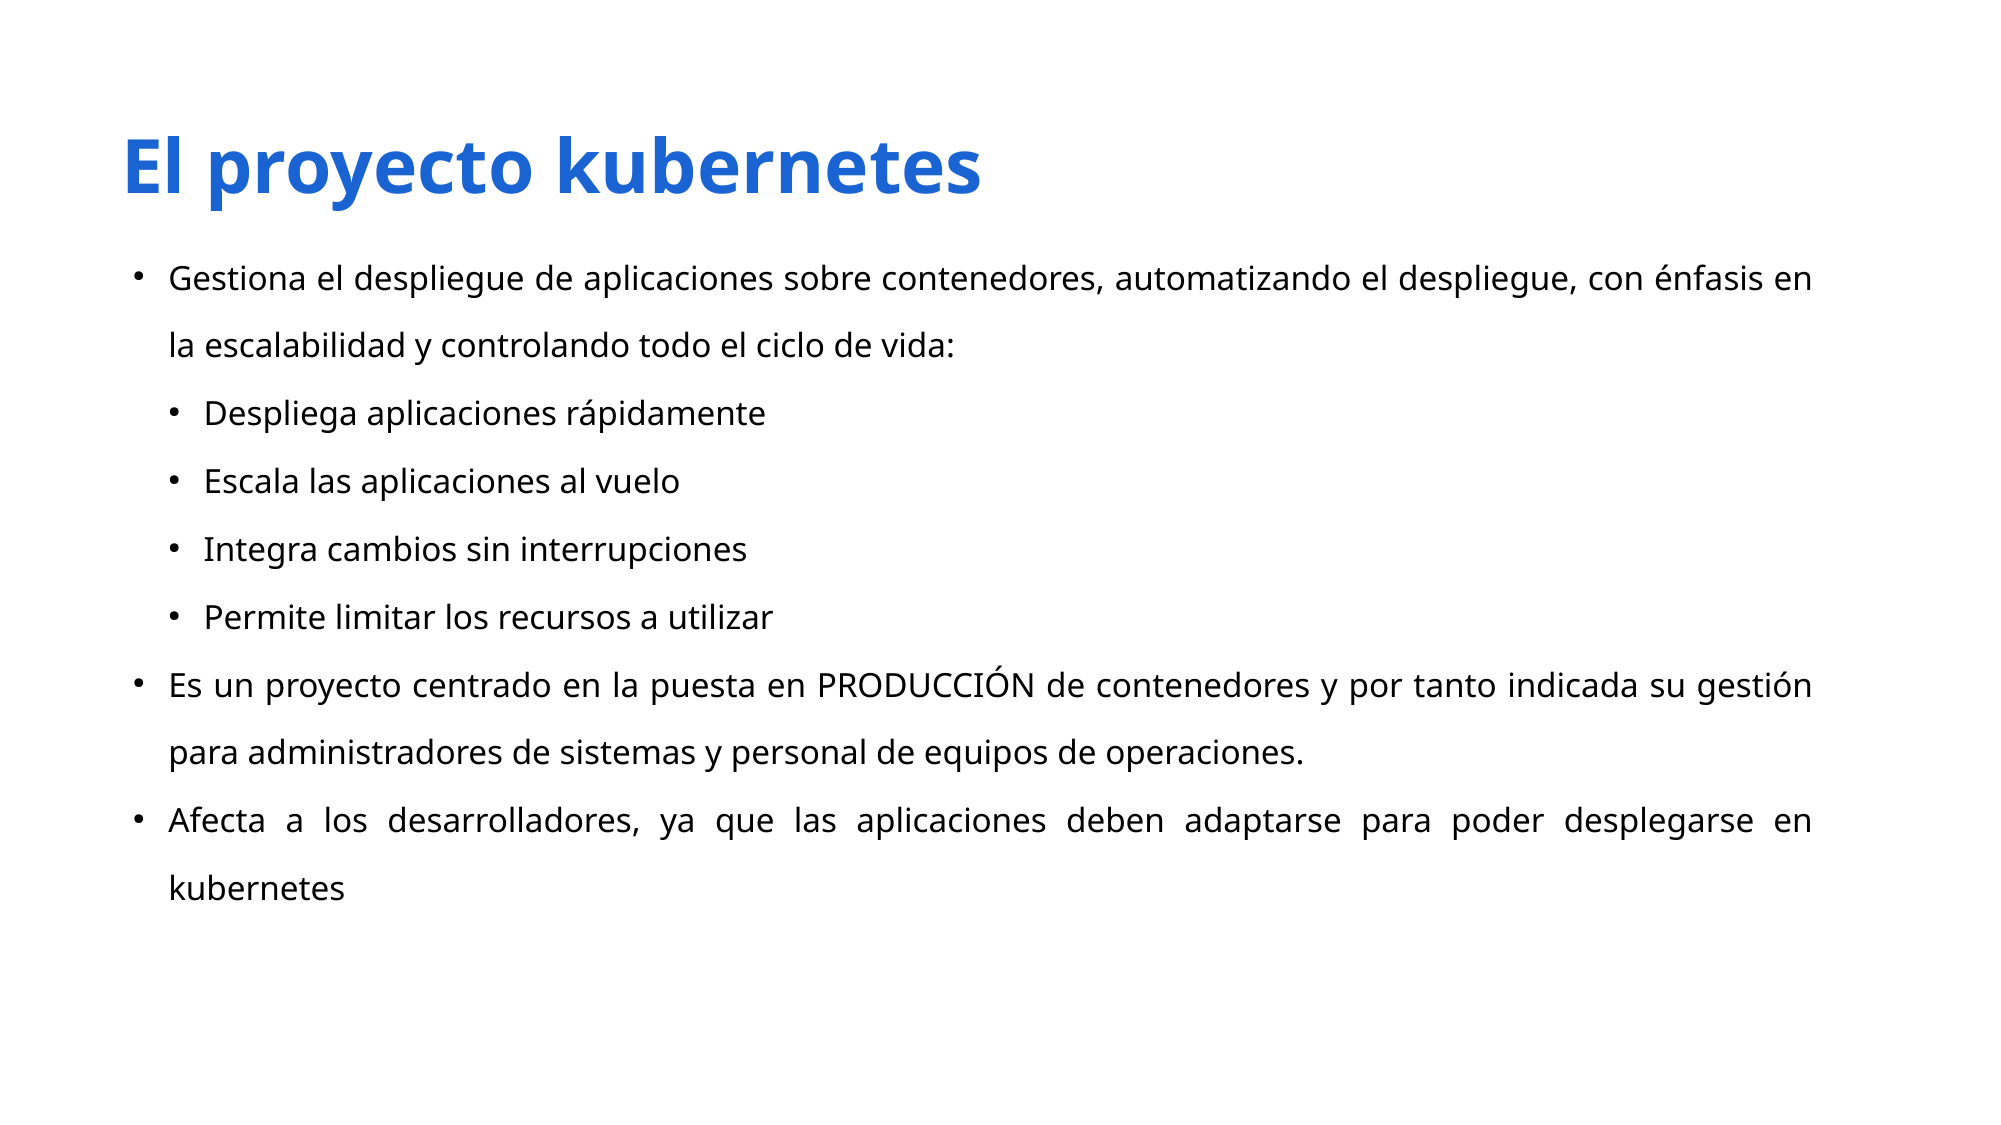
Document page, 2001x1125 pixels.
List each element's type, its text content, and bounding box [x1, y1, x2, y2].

text_box Gestiona el despliegue de aplicaciones sobre contenedores, automatizando el despliegue, con énfasis en la escalabilidad y controlando todo el ciclo de vida: Despliega aplicaciones rápidamente Escala las aplicaciones al vuelo Integra cambios sin interrupciones Permite limitar los recursos a utilizar Es un proyecto centrado en la puesta en PRODUCCIÓN de contenedores y por tanto indicada su gestión para administradores de sistemas y personal de equipos de operaciones. Afecta a los desarrolladores, ya que las aplicaciones deben adaptarse para poder desplegarse en kubernetes [118, 224, 1831, 1106]
text_box El proyecto kubernetes [106, 106, 1878, 293]
